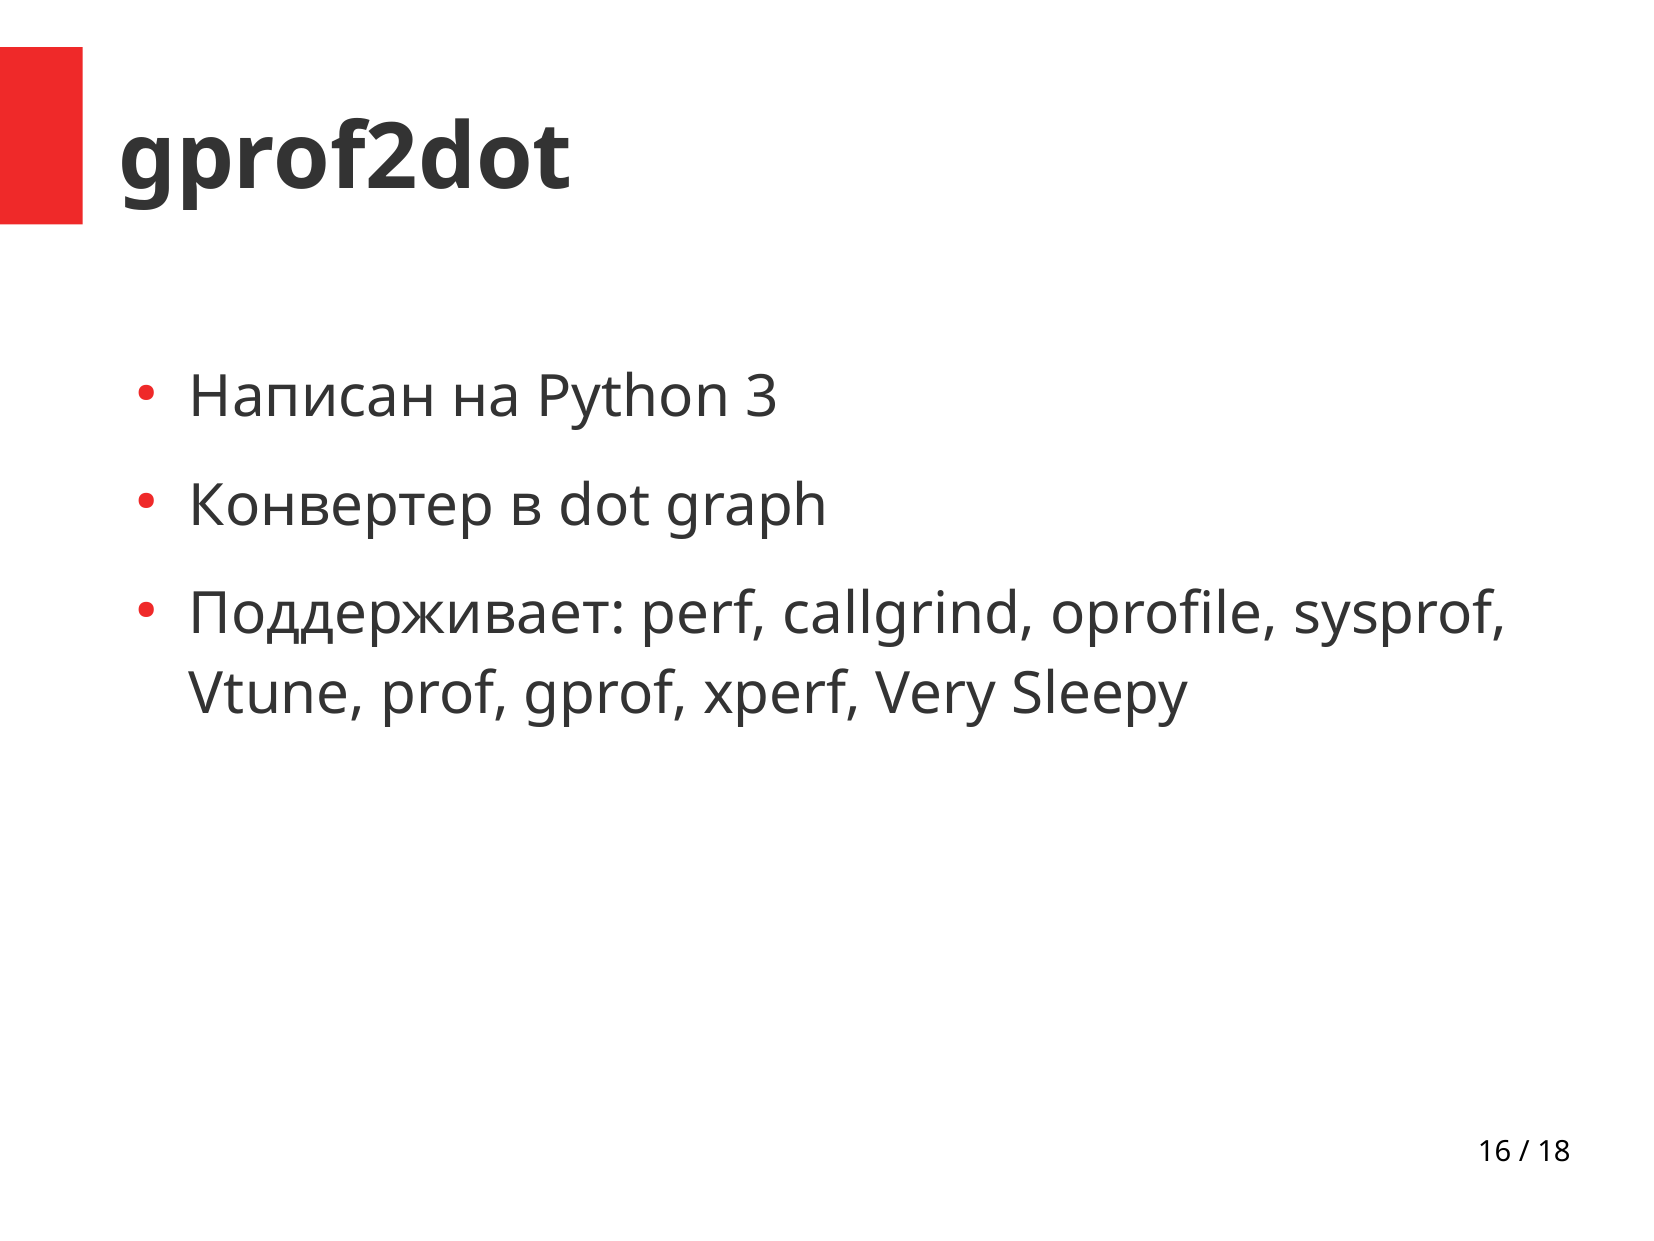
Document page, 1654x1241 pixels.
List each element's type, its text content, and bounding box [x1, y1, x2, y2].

list Написан на Python 3 Конвертер в dot graph Поддерживает: perf, callgrind, oprofile, sysprof, Vtune, prof, gprof, xperf, Very Sleepy [118, 354, 1536, 1074]
title gprof2dot [118, 49, 1571, 257]
